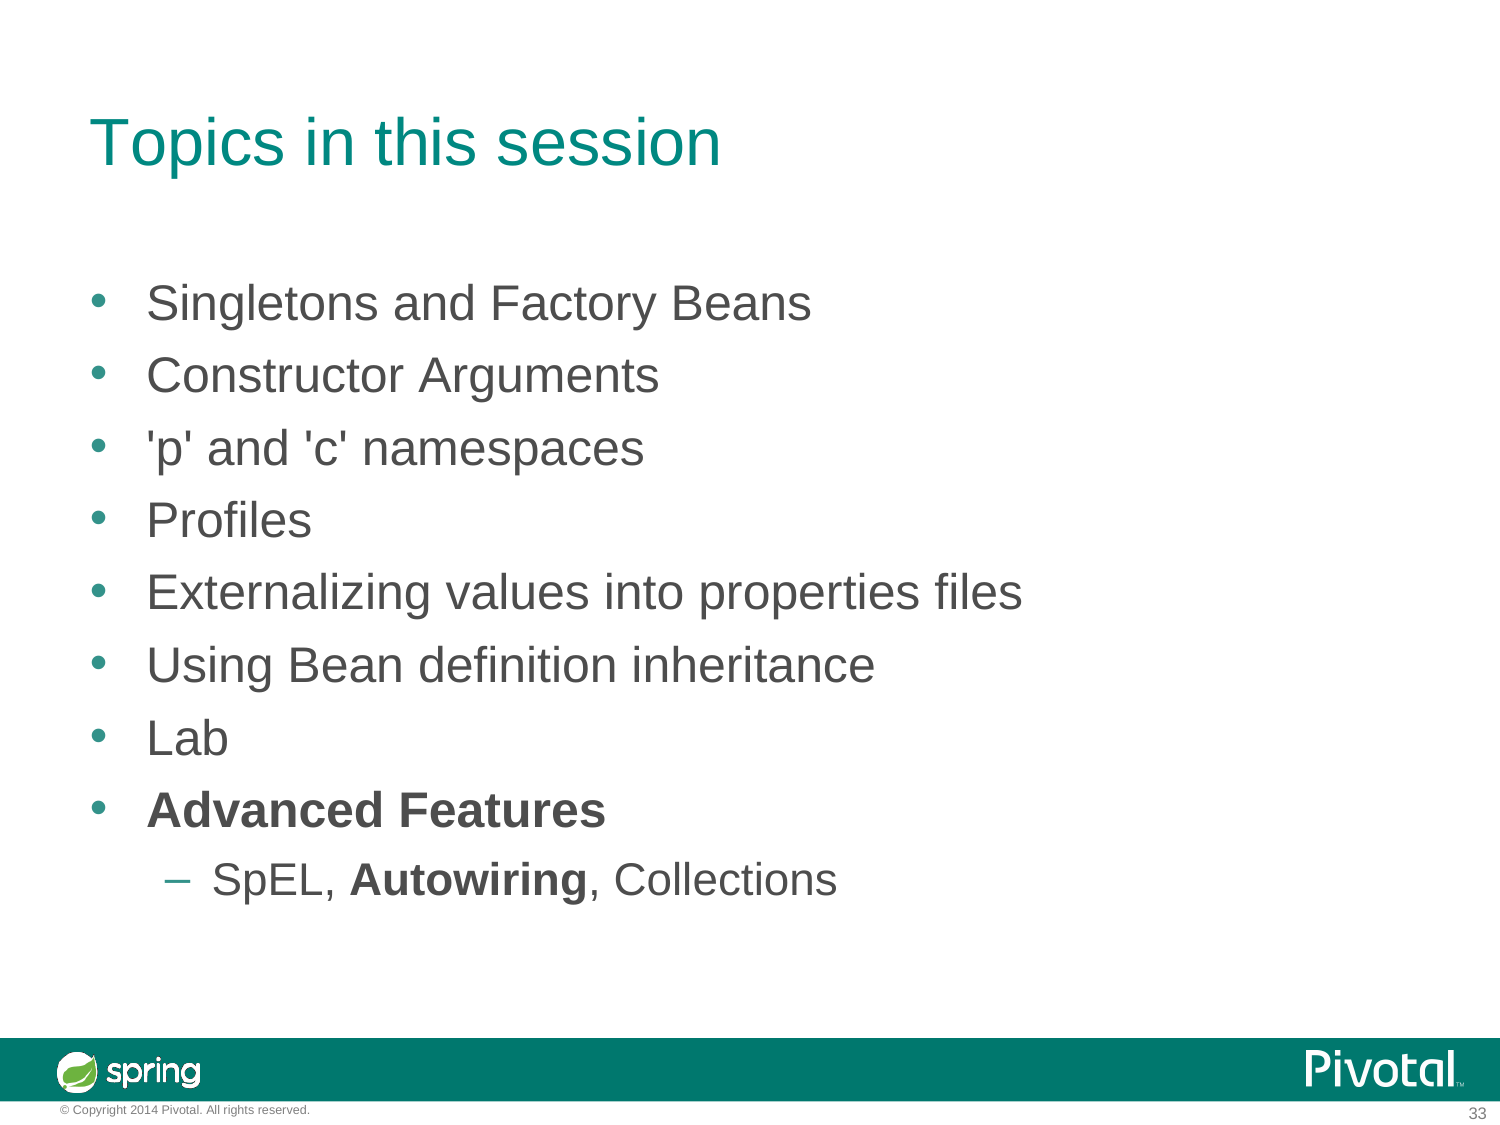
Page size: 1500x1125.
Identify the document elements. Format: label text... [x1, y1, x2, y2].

list Singletons and Factory Beans Constructor Arguments 'p' and 'c' namespaces Profiles Externalizing values into properties files Using Bean definition inheritance Lab Advanced Features SpEL, Autowiring, Collections [75, 262, 1426, 1005]
picture [1306, 1050, 1464, 1087]
picture [32, 1041, 210, 1103]
title Topics in this session [75, 45, 1426, 233]
